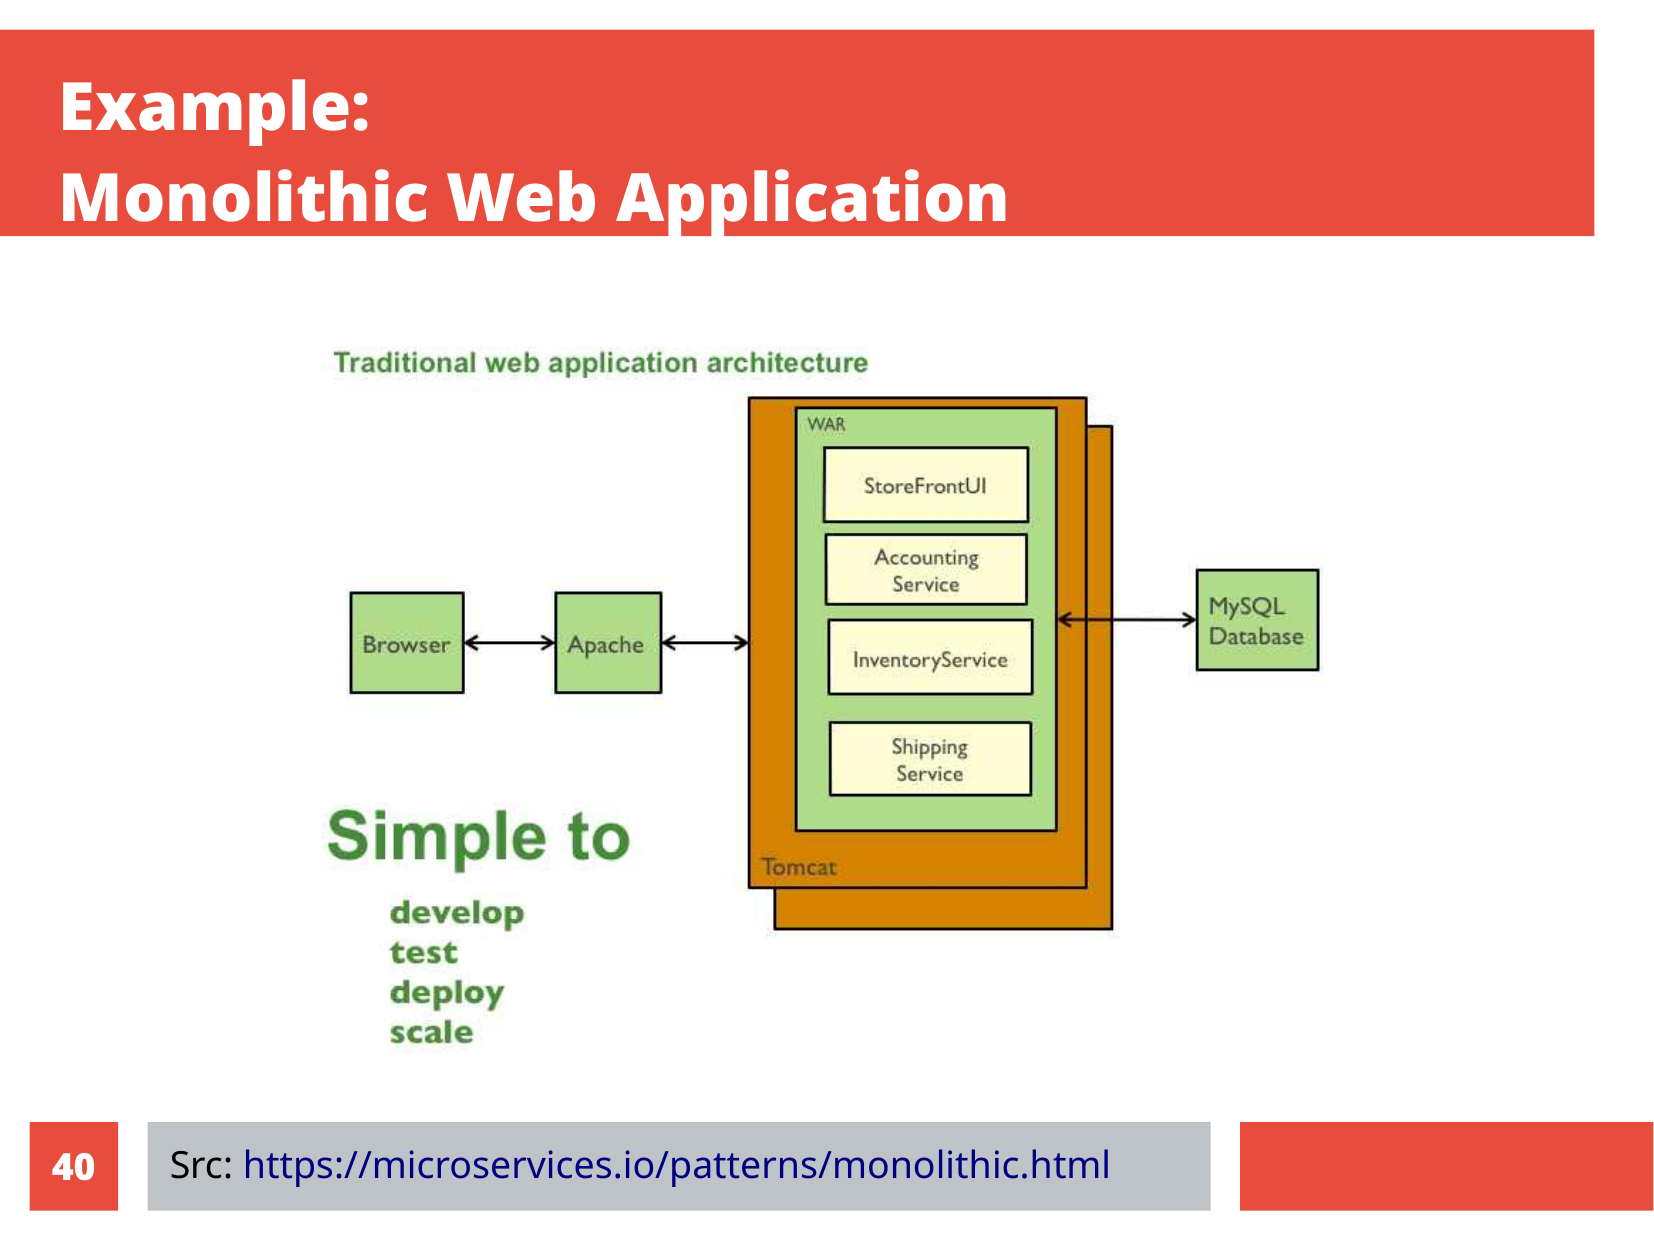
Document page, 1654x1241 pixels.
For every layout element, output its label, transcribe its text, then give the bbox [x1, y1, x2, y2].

picture [300, 324, 1324, 1093]
text_box Src: https://microservices.io/patterns/monolithic.html [155, 1131, 1636, 1194]
title Example: Monolithic Web Application [59, 59, 1595, 207]
